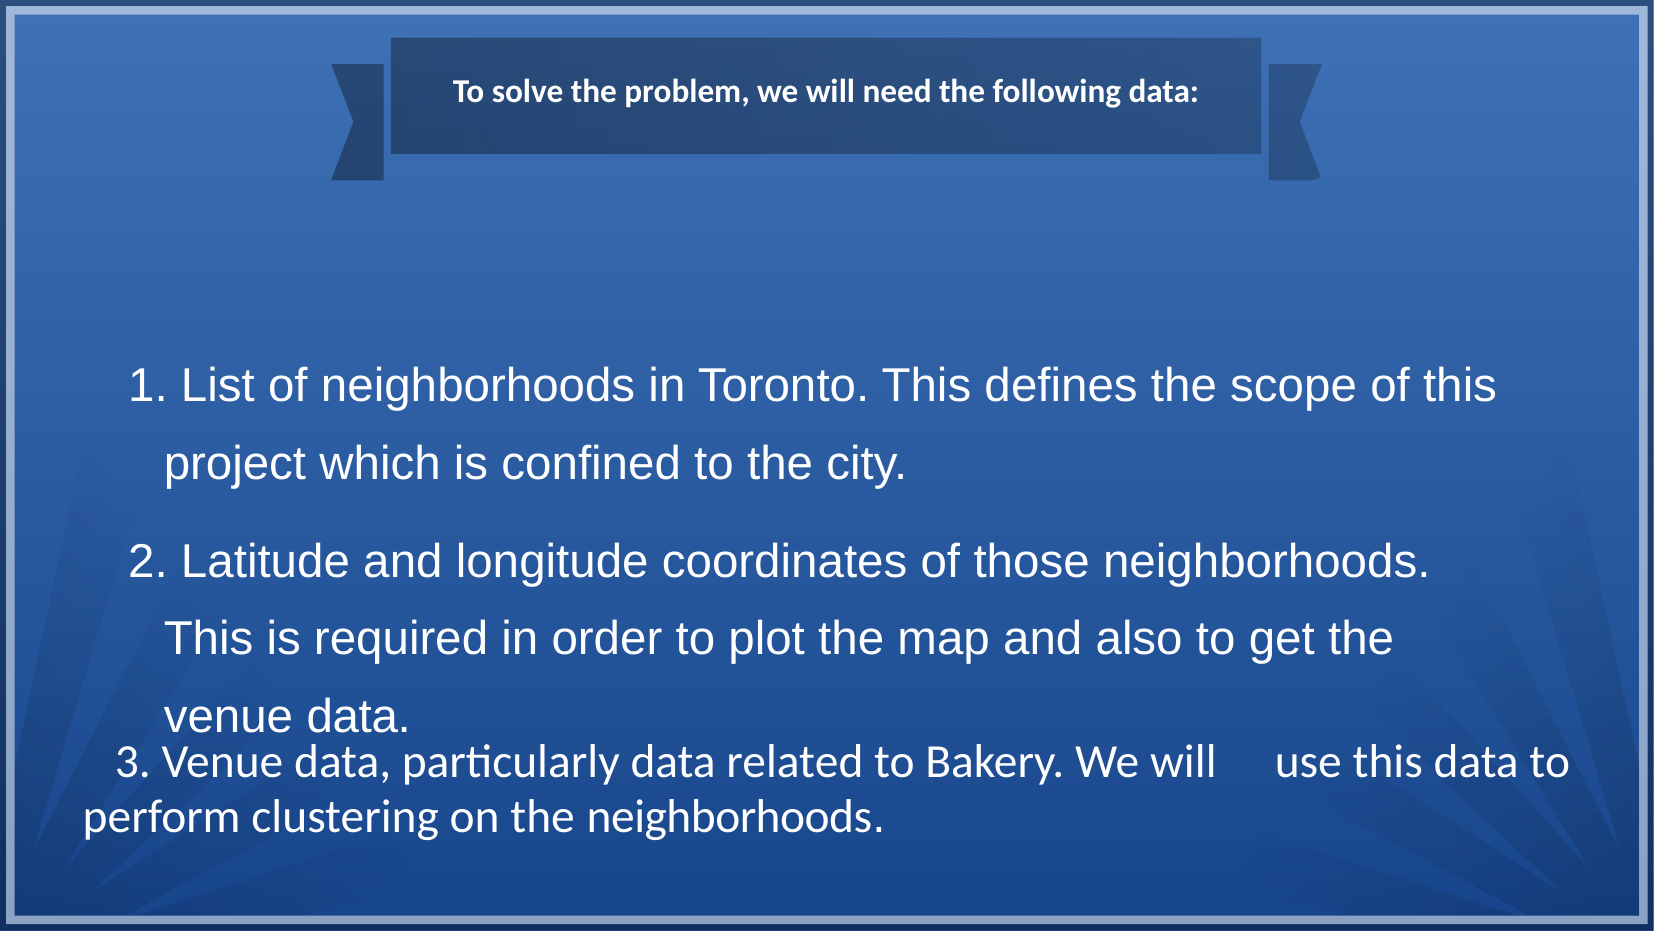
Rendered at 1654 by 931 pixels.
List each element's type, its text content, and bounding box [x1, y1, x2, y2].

title To solve the problem, we will need the following data: [389, 35, 1264, 154]
list 1. List of neighborhoods in Toronto. This defines the scope of this project which is confined to the city. 2. Latitude and longitude coordinates of those neighborhoods. This is required in order to plot the map and also to get the venue data. 3. Venue data, particularly data related to Bakery. We will use this data to perform clustering on the neighborhoods. [82, 224, 1571, 848]
